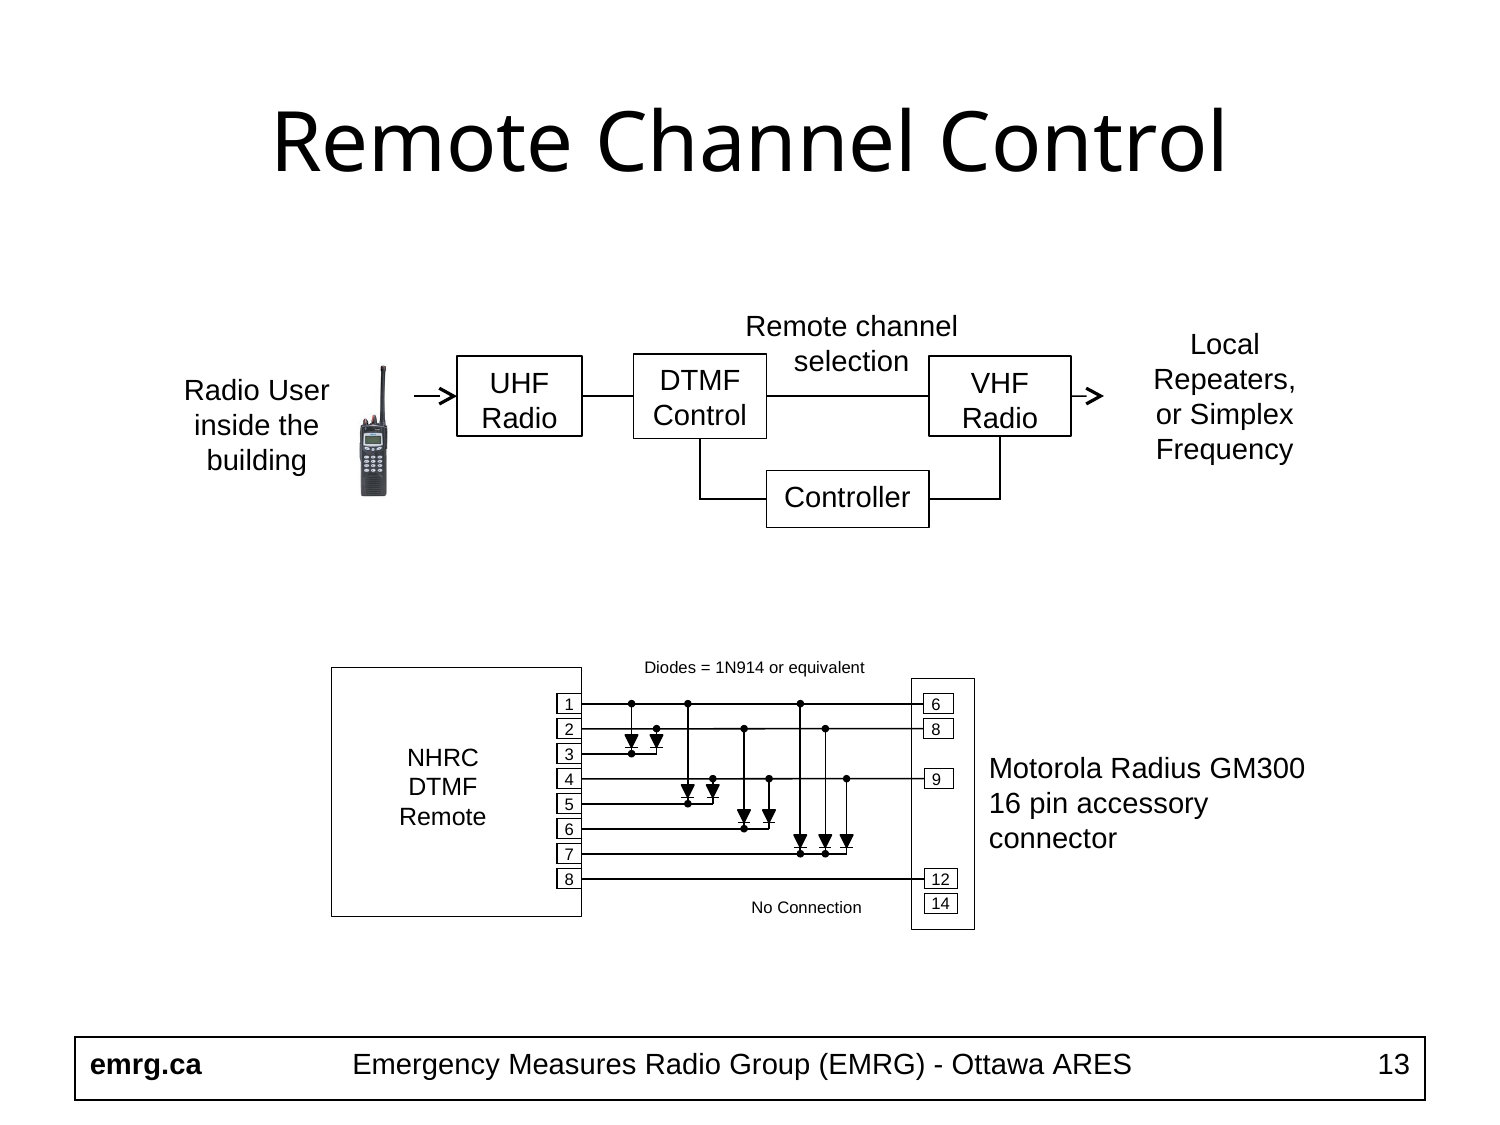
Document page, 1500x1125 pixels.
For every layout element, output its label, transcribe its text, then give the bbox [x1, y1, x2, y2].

text_box 8 [923, 718, 954, 739]
text_box [796, 849, 805, 858]
text_box 14 [924, 893, 958, 914]
text_box [842, 774, 851, 783]
text_box [737, 809, 743, 821]
text_box 1 [557, 693, 581, 714]
text_box 6 [923, 693, 954, 714]
text_box 3 [557, 743, 581, 764]
text_box Emergency Measures Radio Group (EMRG) - Ottawa ARES [247, 1037, 1238, 1103]
text_box 5 [557, 793, 581, 814]
text_box No Connection [736, 889, 877, 925]
text_box [818, 834, 825, 847]
text_box NHRC DTMF Remote [381, 733, 505, 839]
text_box [801, 834, 807, 846]
text_box [740, 824, 748, 833]
text_box [740, 724, 748, 733]
text_box Local Repeaters, or Simplex Frequency [1124, 317, 1326, 474]
text_box UHF Radio [456, 356, 582, 436]
text_box [684, 799, 692, 808]
text_box [706, 784, 712, 796]
text_box Radio User inside the building [156, 363, 358, 485]
text_box [657, 734, 663, 747]
text_box 12 [924, 868, 958, 889]
text_box [745, 809, 751, 821]
text_box 7 [557, 843, 581, 864]
text_box 6 [557, 818, 581, 839]
text_box [689, 784, 694, 795]
text_box [684, 699, 692, 708]
text_box [681, 784, 687, 797]
picture [357, 363, 388, 499]
text_box 2 [557, 718, 581, 739]
text_box [709, 774, 717, 783]
text_box [632, 734, 638, 747]
text_box 8 [557, 868, 581, 889]
text_box DTMF Control [633, 353, 767, 439]
text_box [762, 809, 768, 821]
text_box 4 [557, 768, 581, 789]
text_box [627, 699, 636, 708]
title Remote Channel Control [75, 45, 1426, 233]
text_box [821, 849, 830, 858]
text_box [770, 809, 776, 821]
text_box [793, 834, 799, 845]
text_box [652, 724, 661, 733]
text_box [627, 749, 636, 758]
text_box [765, 774, 773, 783]
text_box [650, 734, 656, 747]
text_box Motorola Radius GM300 16 pin accessory connector [973, 741, 1326, 862]
text_box [625, 734, 631, 747]
text_box Diodes = 1N914 or equivalent [629, 649, 881, 686]
text_box VHF Radio [928, 356, 1072, 436]
text_box [847, 834, 853, 847]
text_box Controller [766, 470, 929, 528]
text_box 9 [924, 768, 954, 789]
text_box [796, 699, 805, 708]
text_box <number> [1246, 1037, 1426, 1103]
text_box [714, 784, 719, 795]
text_box [821, 724, 830, 733]
text_box [840, 834, 846, 847]
text_box Remote channel selection [724, 299, 980, 385]
text_box [826, 834, 832, 846]
